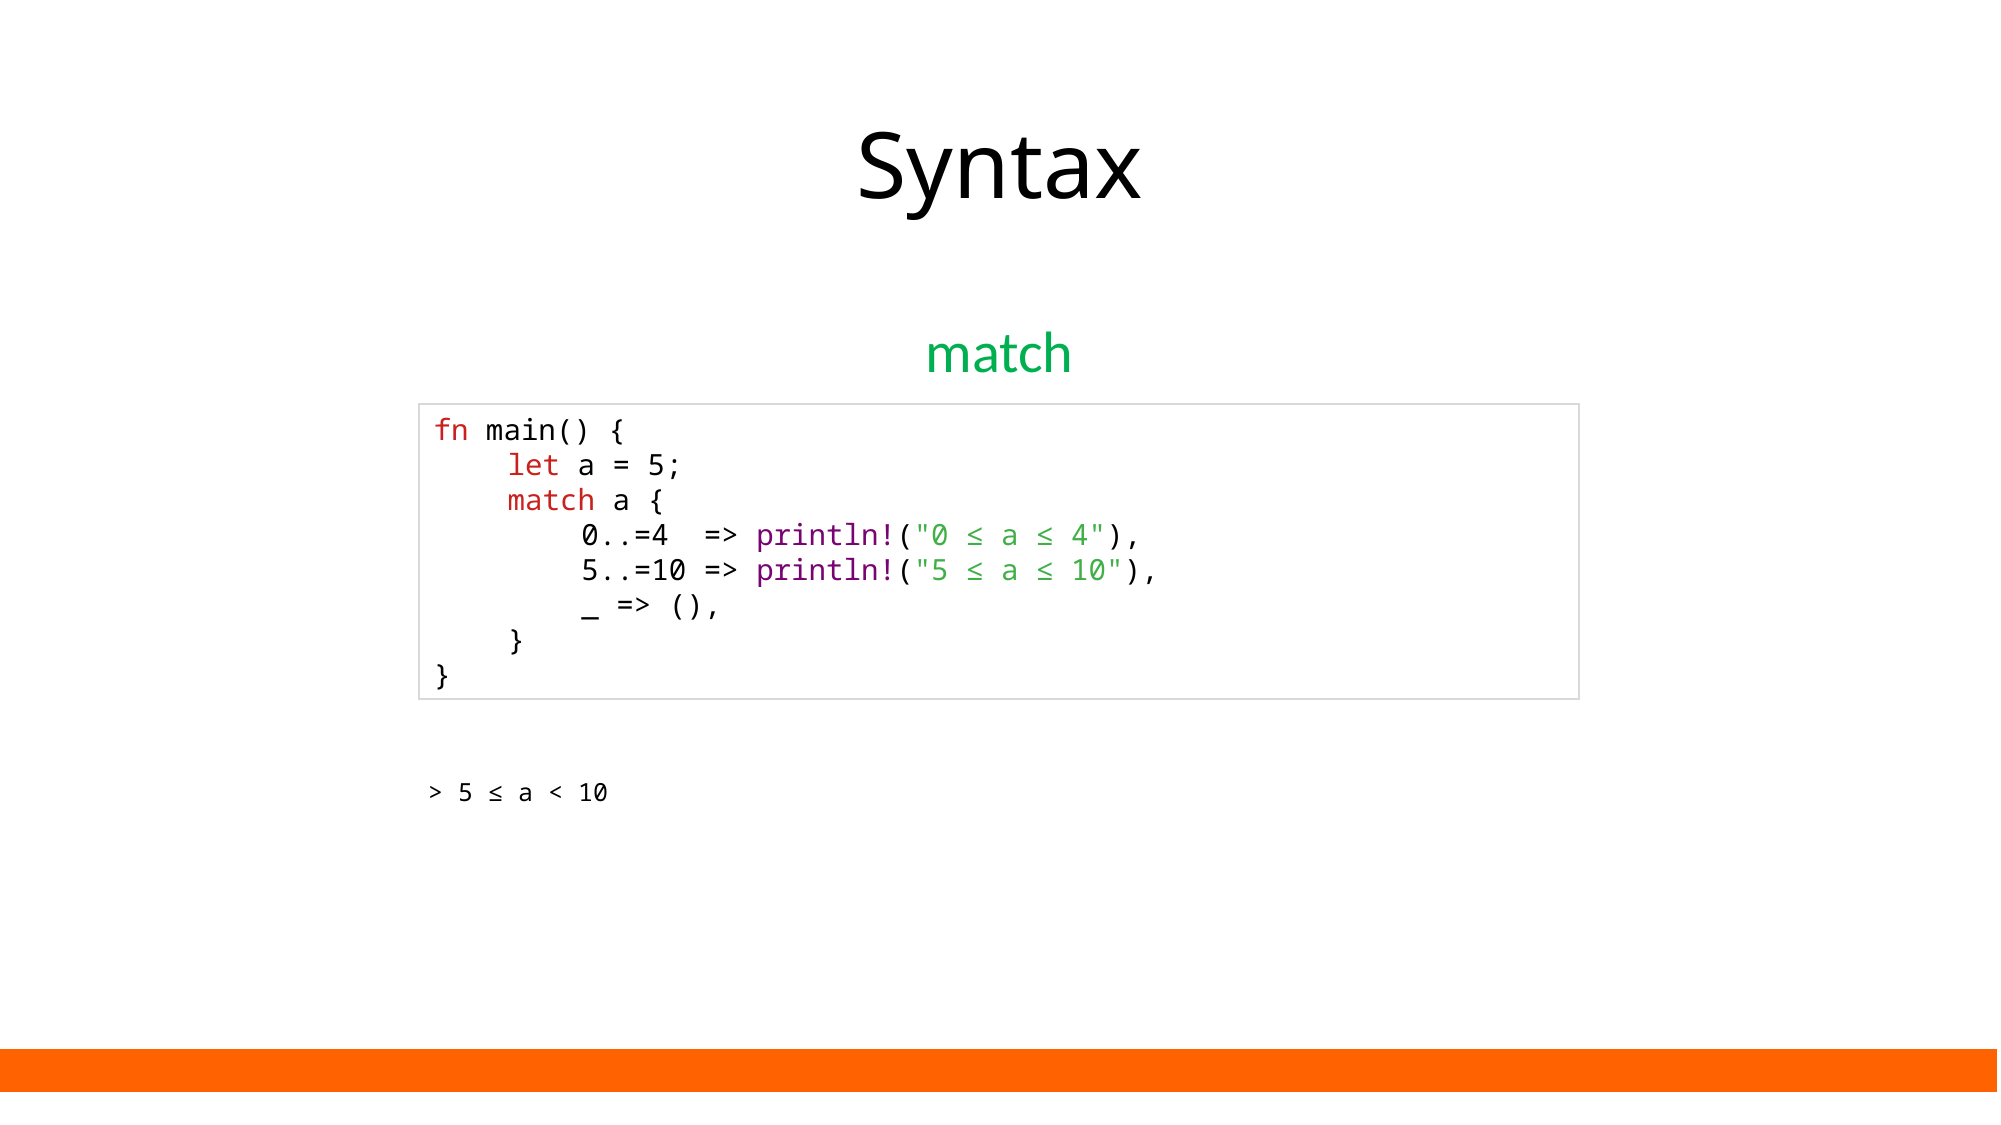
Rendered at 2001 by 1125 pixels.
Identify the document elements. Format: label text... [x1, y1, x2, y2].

text_box > 5 ≤ a < 10 [413, 767, 1477, 858]
list match [420, 314, 1579, 403]
title Syntax [137, 59, 1863, 278]
text_box [0, 1049, 1997, 1092]
text_box fn main() { let a = 5; match a { 0..=4 => println!("0 ≤ a ≤ 4"), 5..=10 => println!("5 ≤ a ≤ 10"), _ => (), } } [418, 404, 1579, 699]
